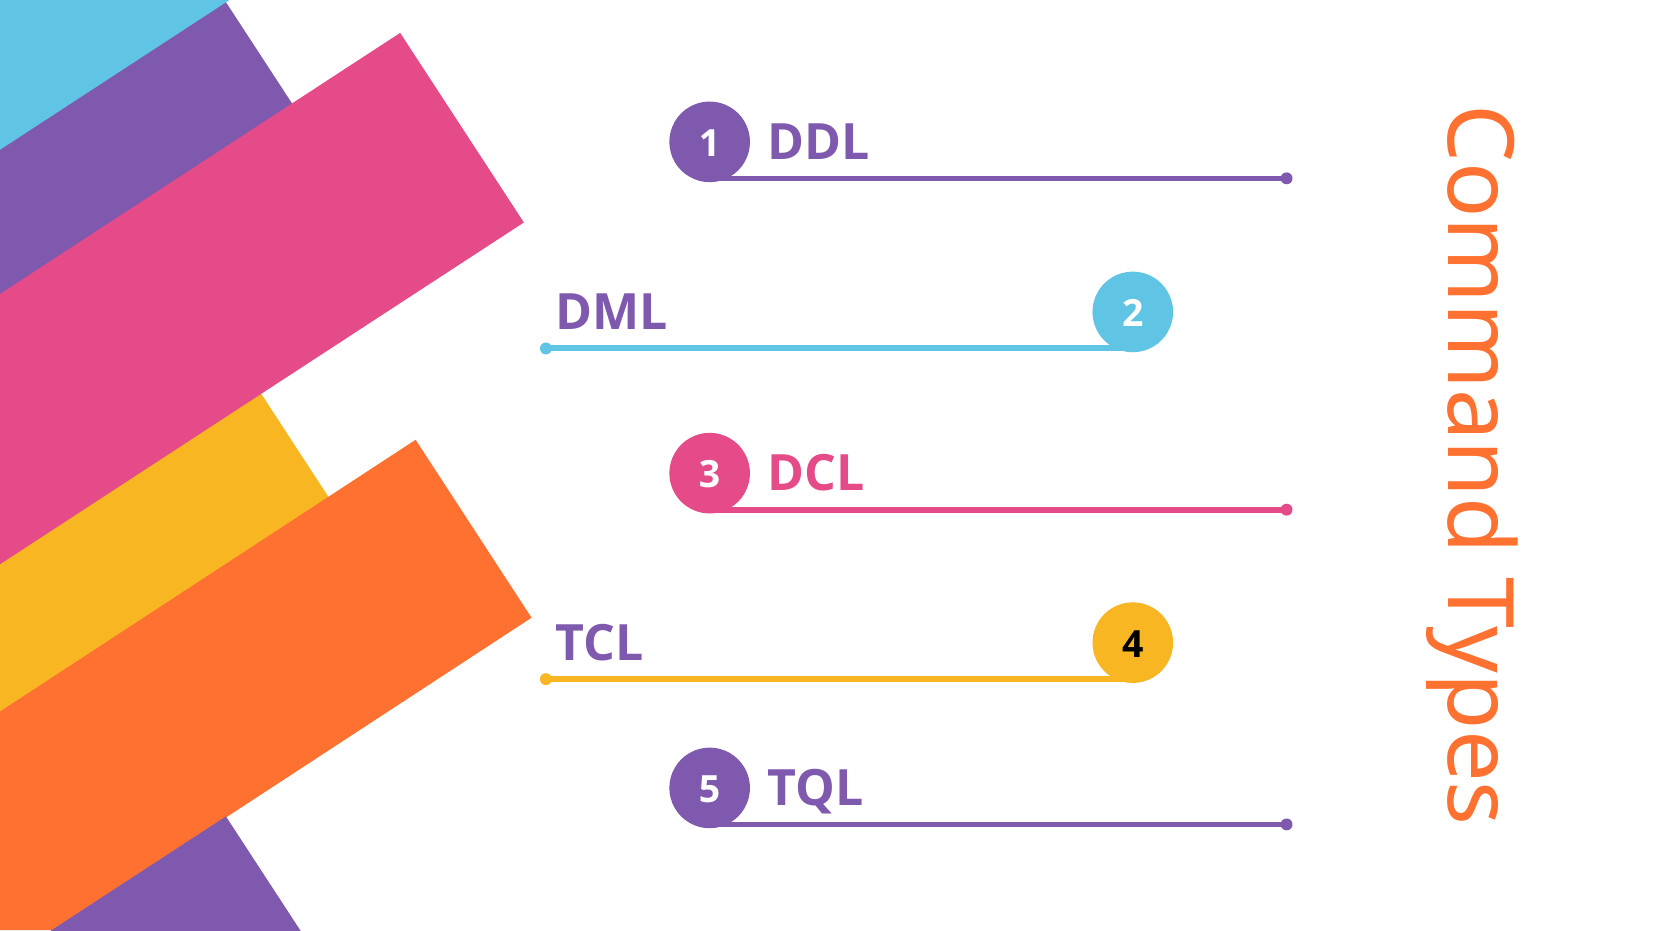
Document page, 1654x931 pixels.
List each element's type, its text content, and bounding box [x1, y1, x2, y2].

subtitle DML [555, 271, 1069, 349]
text_box 5 [669, 747, 751, 829]
text_box 3 [669, 432, 751, 514]
title Command Types [1391, 59, 1577, 872]
subtitle DDL [767, 101, 1282, 179]
subtitle DCL [767, 432, 1282, 510]
subtitle TQL [767, 747, 1282, 825]
text_box 2 [1092, 271, 1174, 353]
text_box 4 [1092, 602, 1174, 683]
text_box 1 [669, 101, 751, 183]
subtitle TCL [555, 602, 1069, 680]
